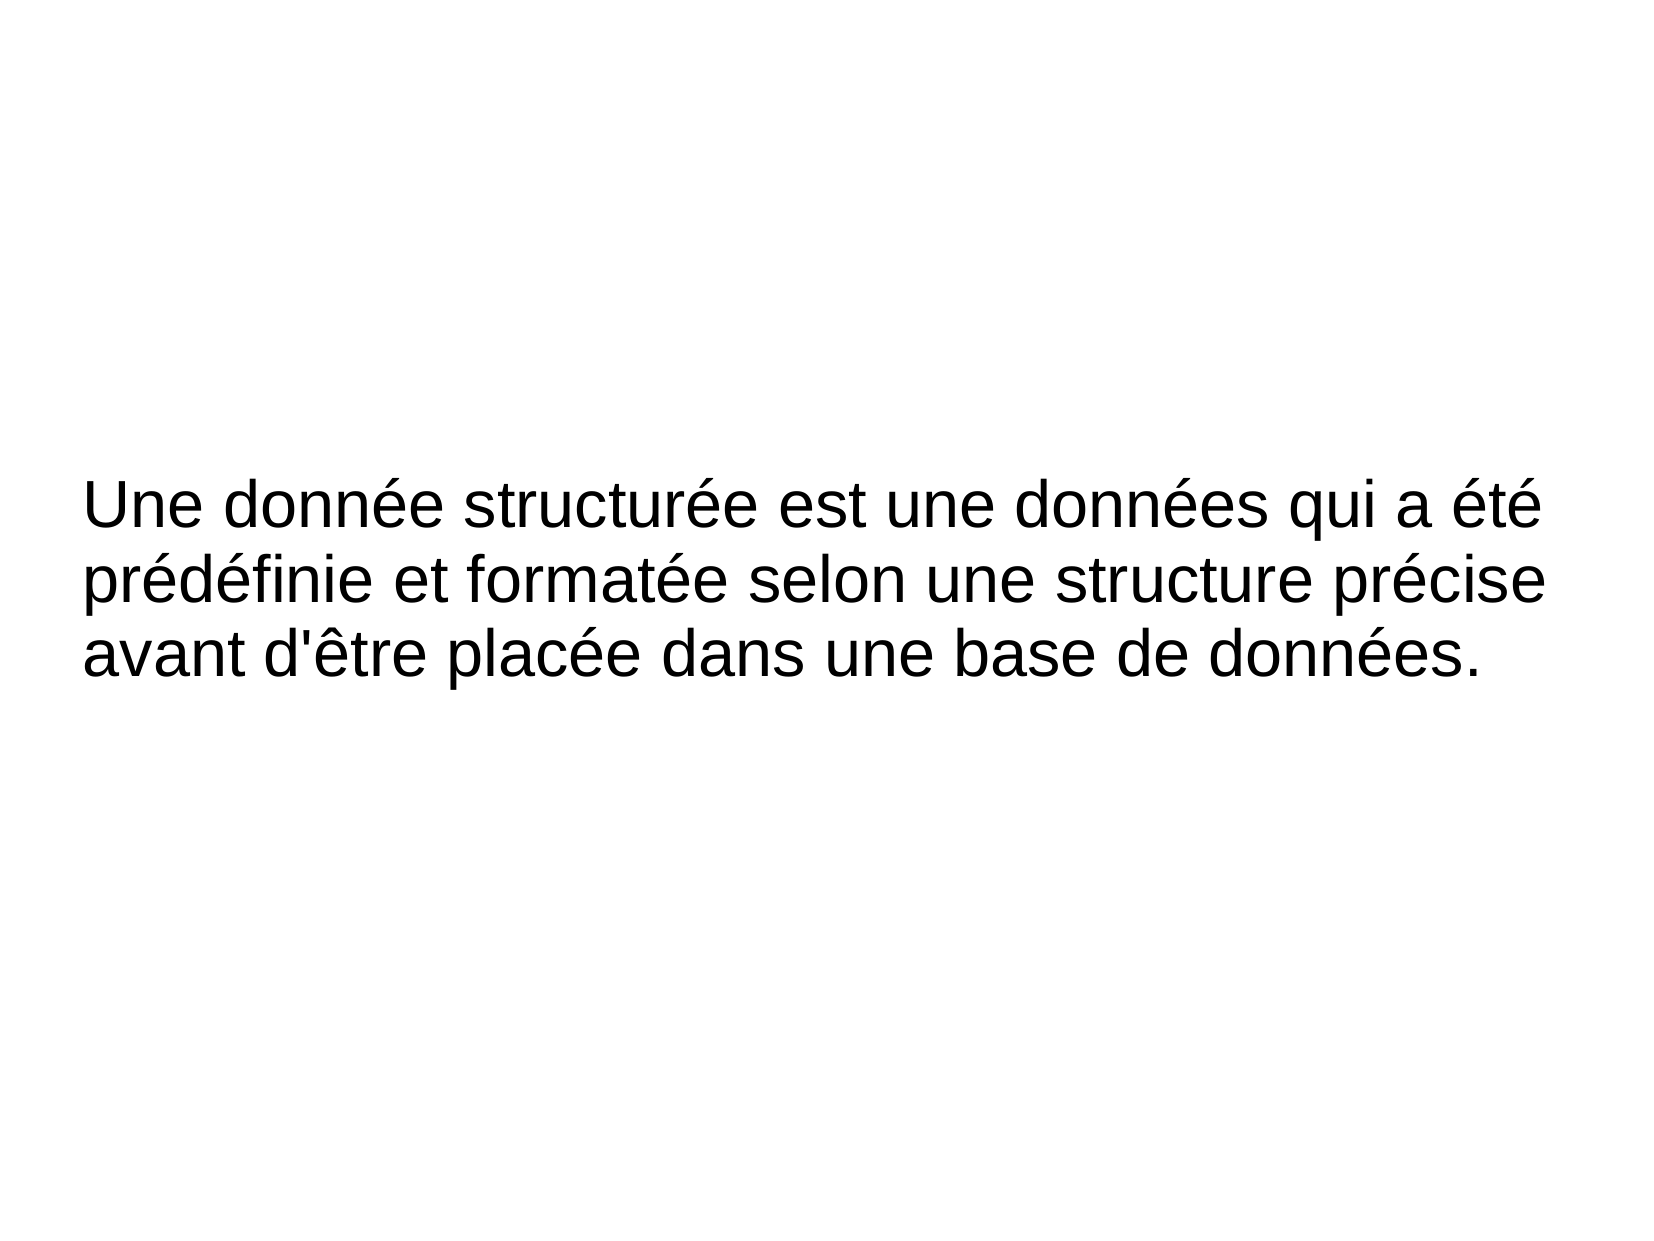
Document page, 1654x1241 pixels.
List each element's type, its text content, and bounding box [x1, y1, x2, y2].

subtitle Une donnée structurée est une données qui a été prédéfinie et formatée selon une structure précise avant d'être placée dans une base de données. [82, 49, 1571, 1109]
